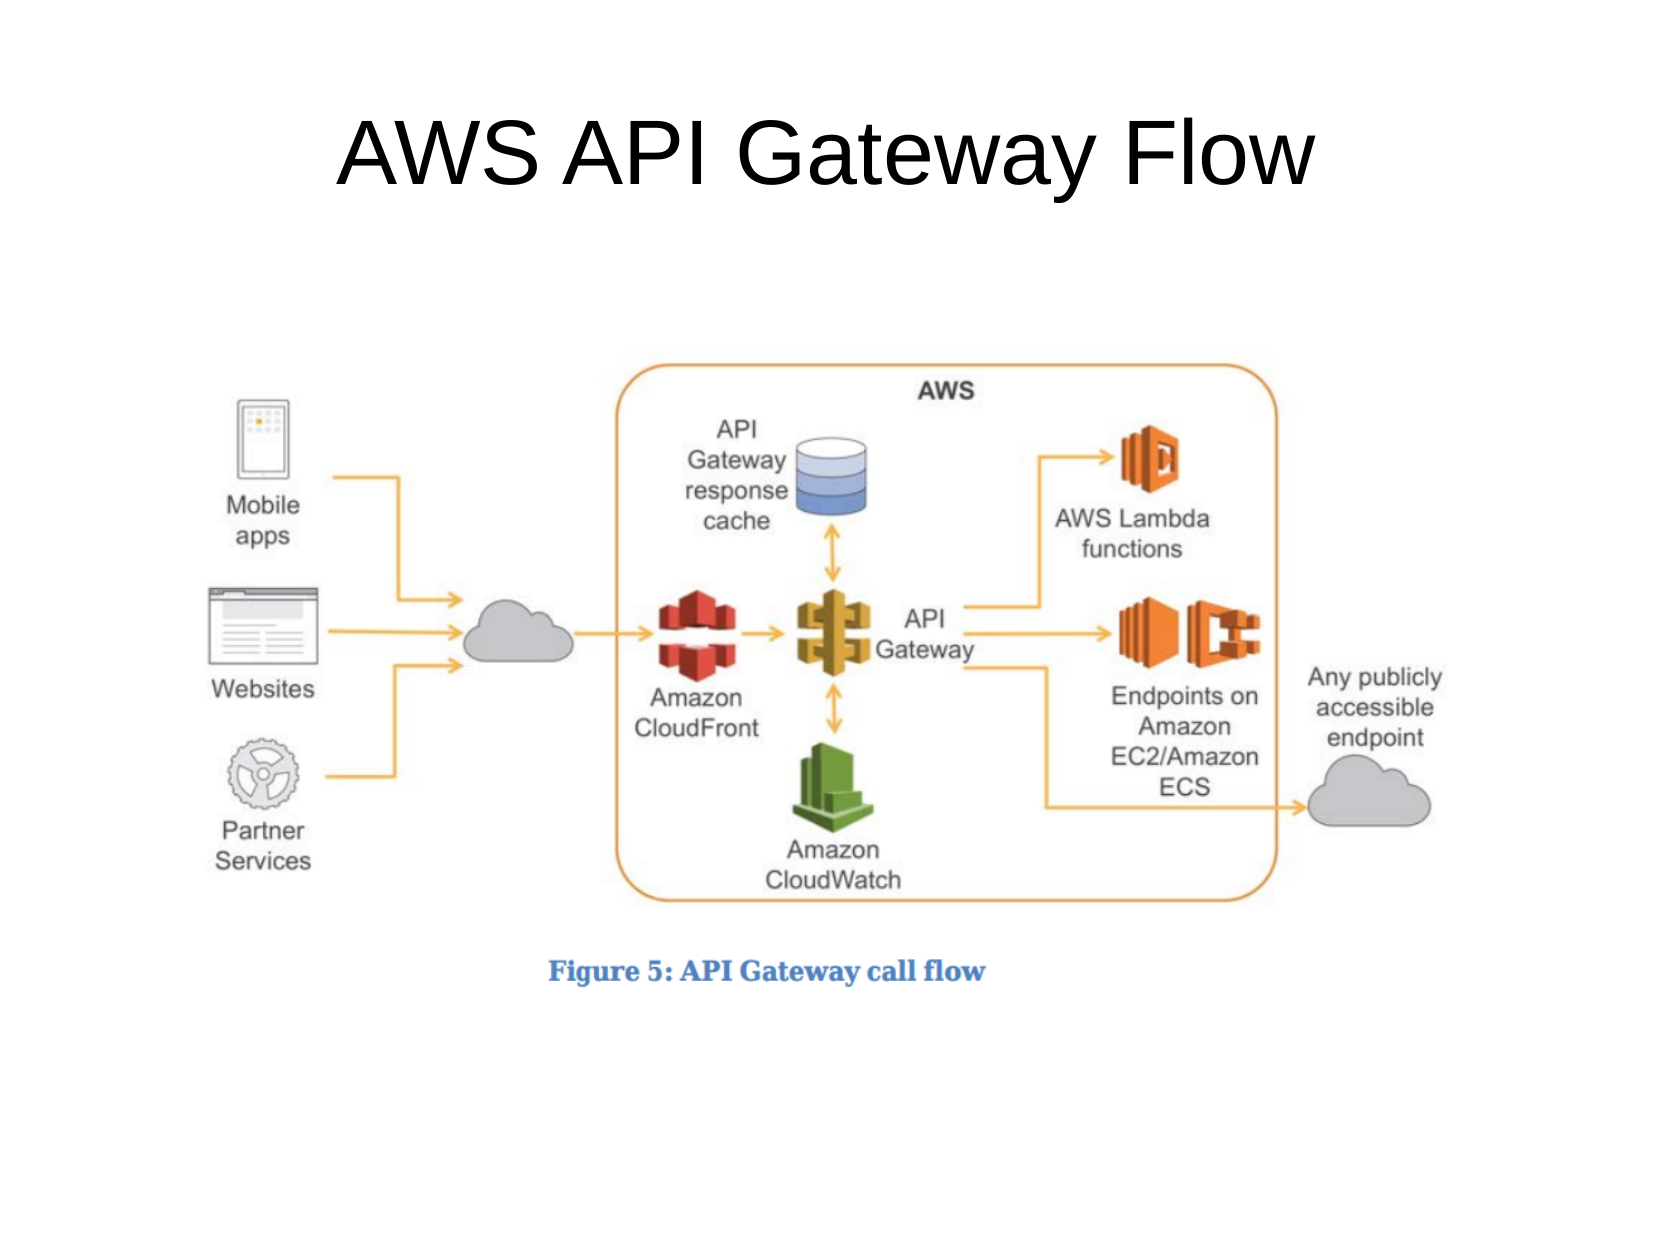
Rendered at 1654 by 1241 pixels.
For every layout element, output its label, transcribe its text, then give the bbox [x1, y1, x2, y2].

picture [157, 290, 1496, 1010]
title AWS API Gateway Flow [82, 49, 1571, 257]
